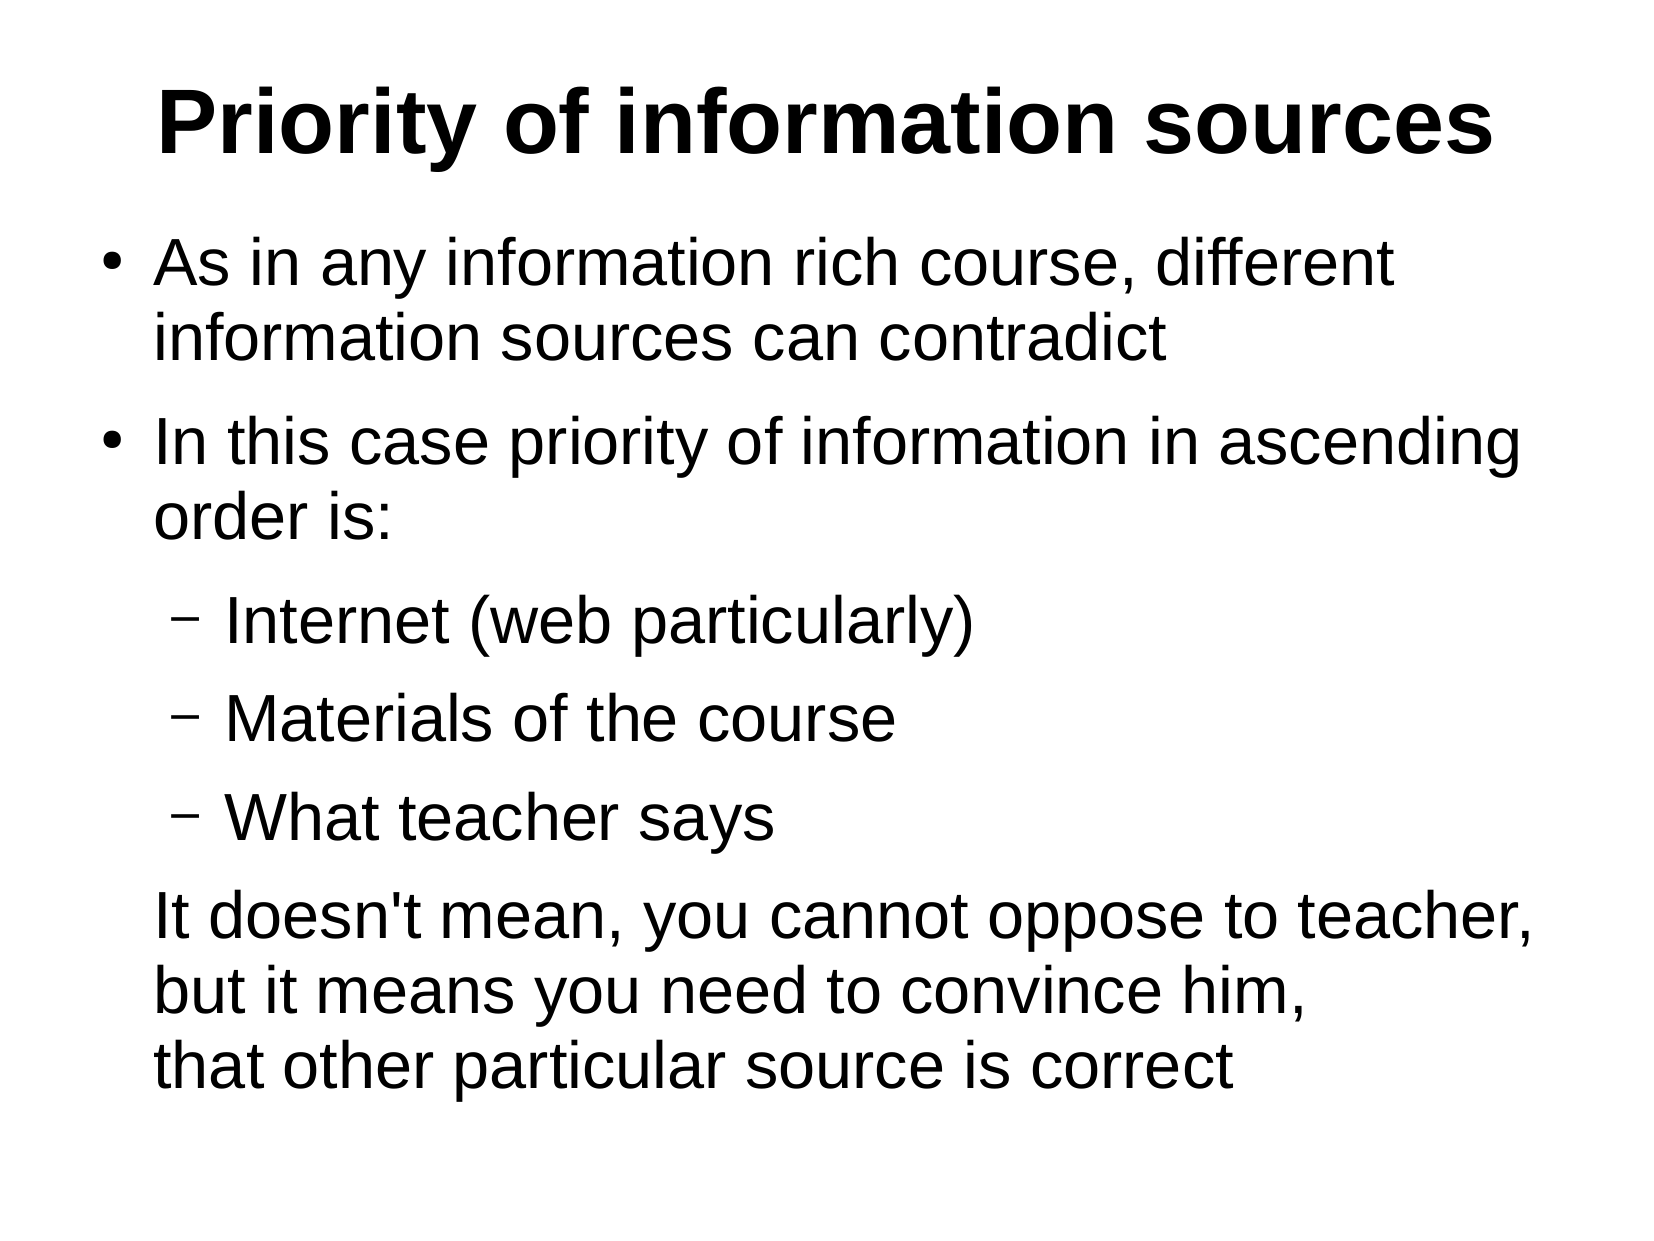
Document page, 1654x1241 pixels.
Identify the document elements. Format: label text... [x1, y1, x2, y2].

title Priority of information sources [82, 49, 1571, 196]
list As in any information rich course, different information sources can contradict In this case priority of information in ascending order is: Internet (web particularly) Materials of the course What teacher says It doesn't mean, you cannot oppose to teacher, but it means you need to convince him, that other particular source is correct [82, 225, 1538, 1186]
